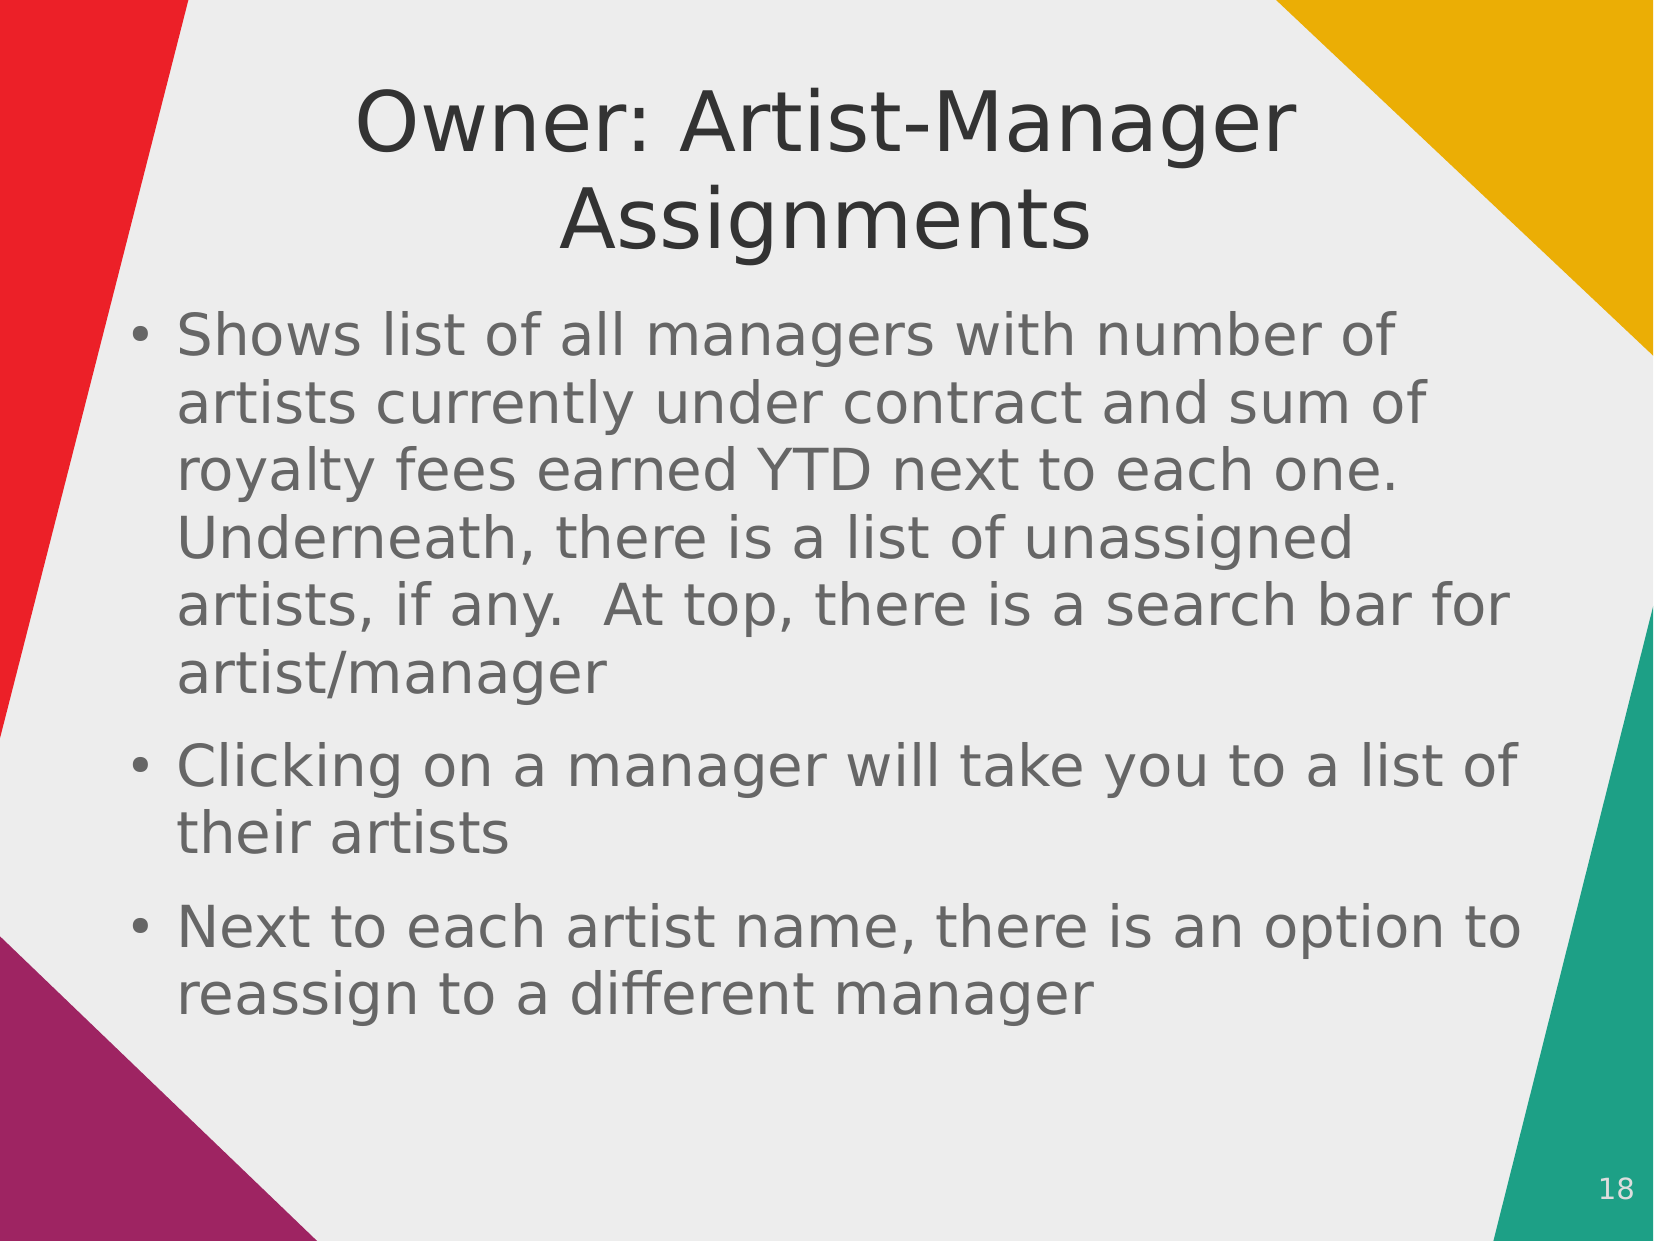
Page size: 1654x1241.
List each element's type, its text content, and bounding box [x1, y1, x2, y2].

list Shows list of all managers with number of artists currently under contract and sum of royalty fees earned YTD next to each one. Underneath, there is a list of unassigned artists, if any. At top, there is a search bar for artist/manager Clicking on a manager will take you to a list of their artists Next to each artist name, there is an option to reassign to a different manager [114, 302, 1539, 1033]
title Owner: Artist-Manager Assignments [114, 73, 1539, 271]
